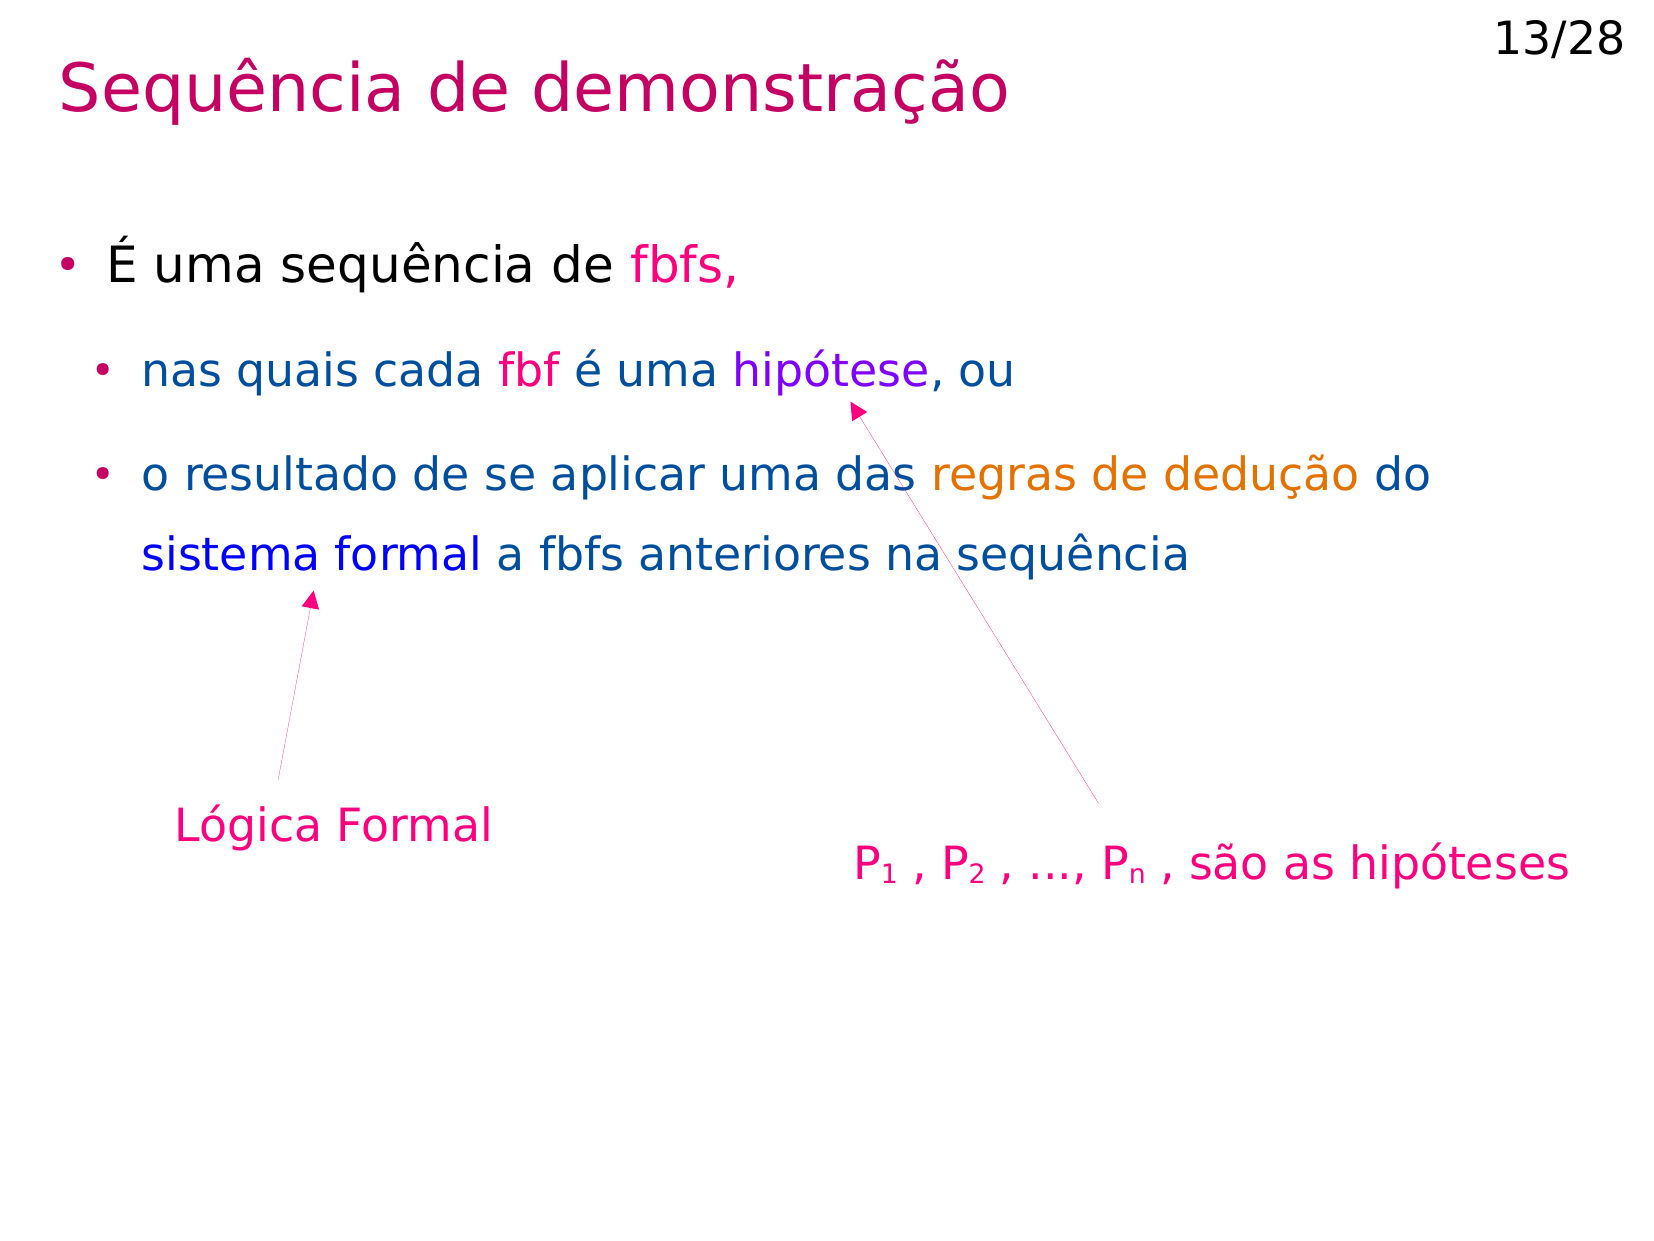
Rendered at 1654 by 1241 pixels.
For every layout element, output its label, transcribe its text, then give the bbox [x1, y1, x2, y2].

text_box P1 , P2 , ..., Pn , são as hipóteses [838, 803, 1595, 993]
list É uma sequência de fbfs, nas quais cada fbf é uma hipótese, ou o resultado de se aplicar uma das regras de dedução do sistema formal a fbfs anteriores na sequência [59, 206, 1595, 1223]
title Sequência de demonstração [59, 29, 1625, 148]
text_box Lógica Formal [160, 791, 508, 860]
